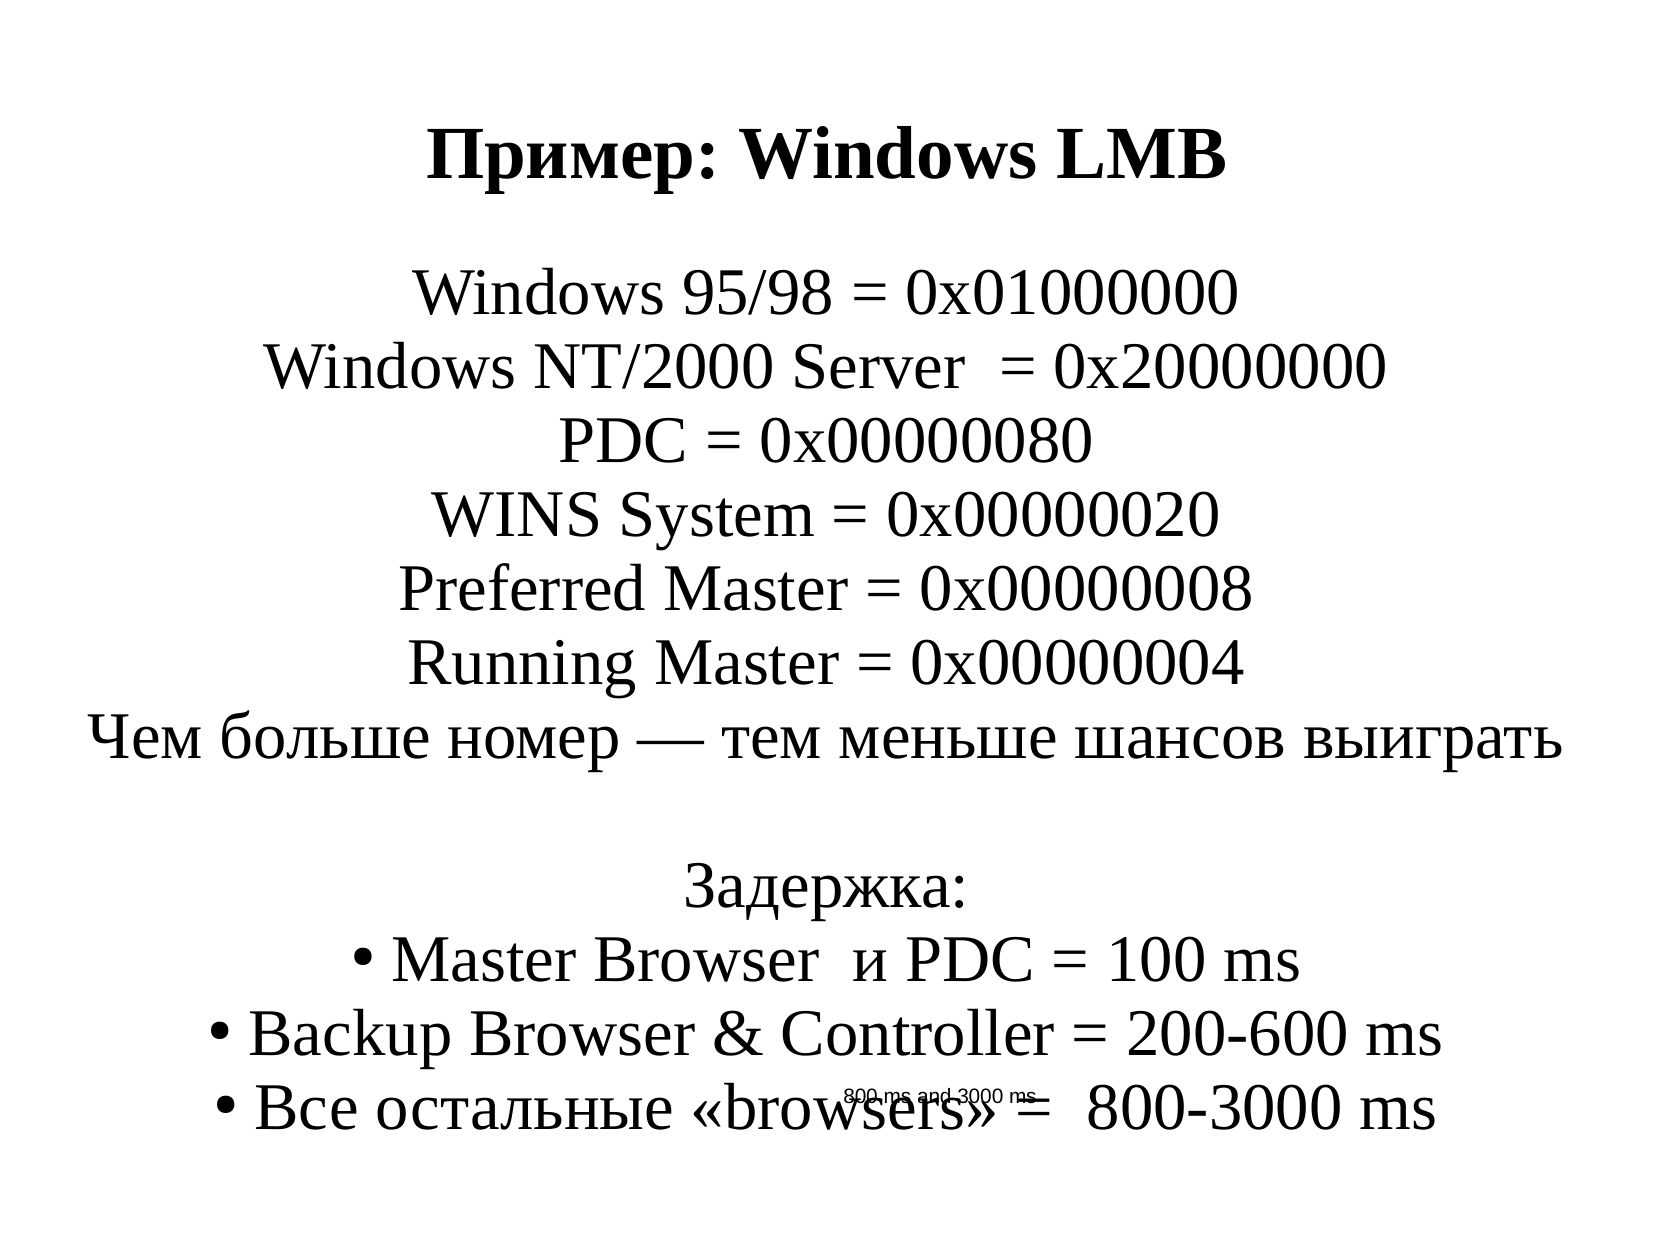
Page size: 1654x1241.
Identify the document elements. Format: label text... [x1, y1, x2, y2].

subtitle Windows 95/98 = 0x01000000 Windows NT/2000 Server = 0x20000000 PDC = 0x00000080 WINS System = 0x00000020 Preferred Master = 0x00000008 Running Master = 0x00000004 Чем больше номер — тем меньше шансов выиграть Задержка: Master Browser и PDC = 100 ms Backup Browser & Controller = 200-600 ms Все остальные «browsers» = 800-3000 ms [82, 255, 1571, 1144]
title Пример: Windows LMB [82, 56, 1571, 250]
text_box 800 ms and 3000 ms [828, 1077, 1052, 1116]
